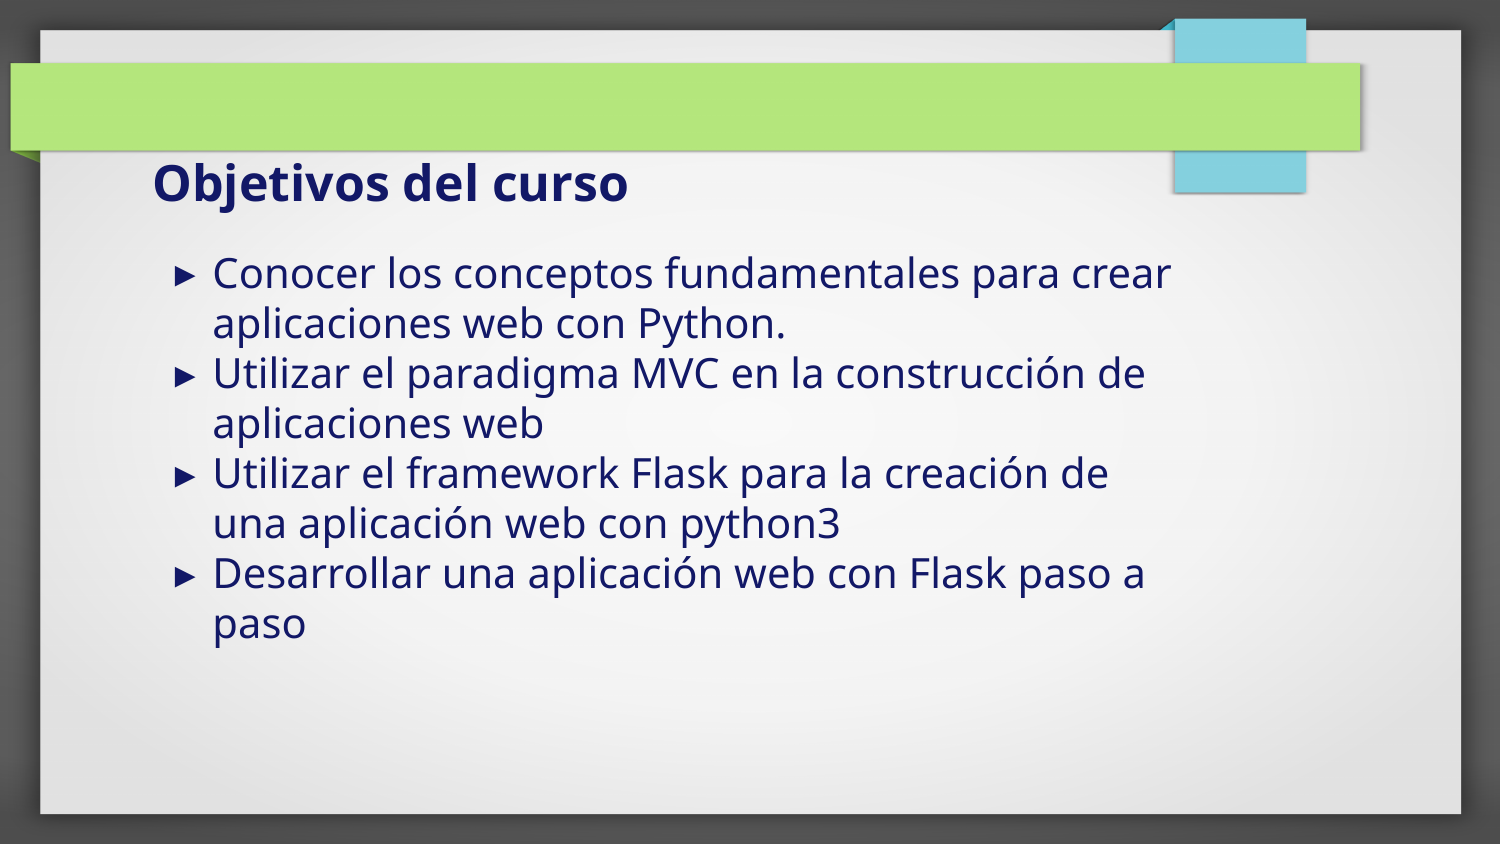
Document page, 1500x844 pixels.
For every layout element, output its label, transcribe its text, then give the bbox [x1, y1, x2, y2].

text_box Conocer los conceptos fundamentales para crear aplicaciones web con Python. Utilizar el paradigma MVC en la construcción de aplicaciones web Utilizar el framework Flask para la creación de una aplicación web con python3 Desarrollar una aplicación web con Flask paso a paso [137, 246, 1178, 781]
picture [0, 0, 1500, 844]
text_box Objetivos del curso [137, 146, 1011, 227]
